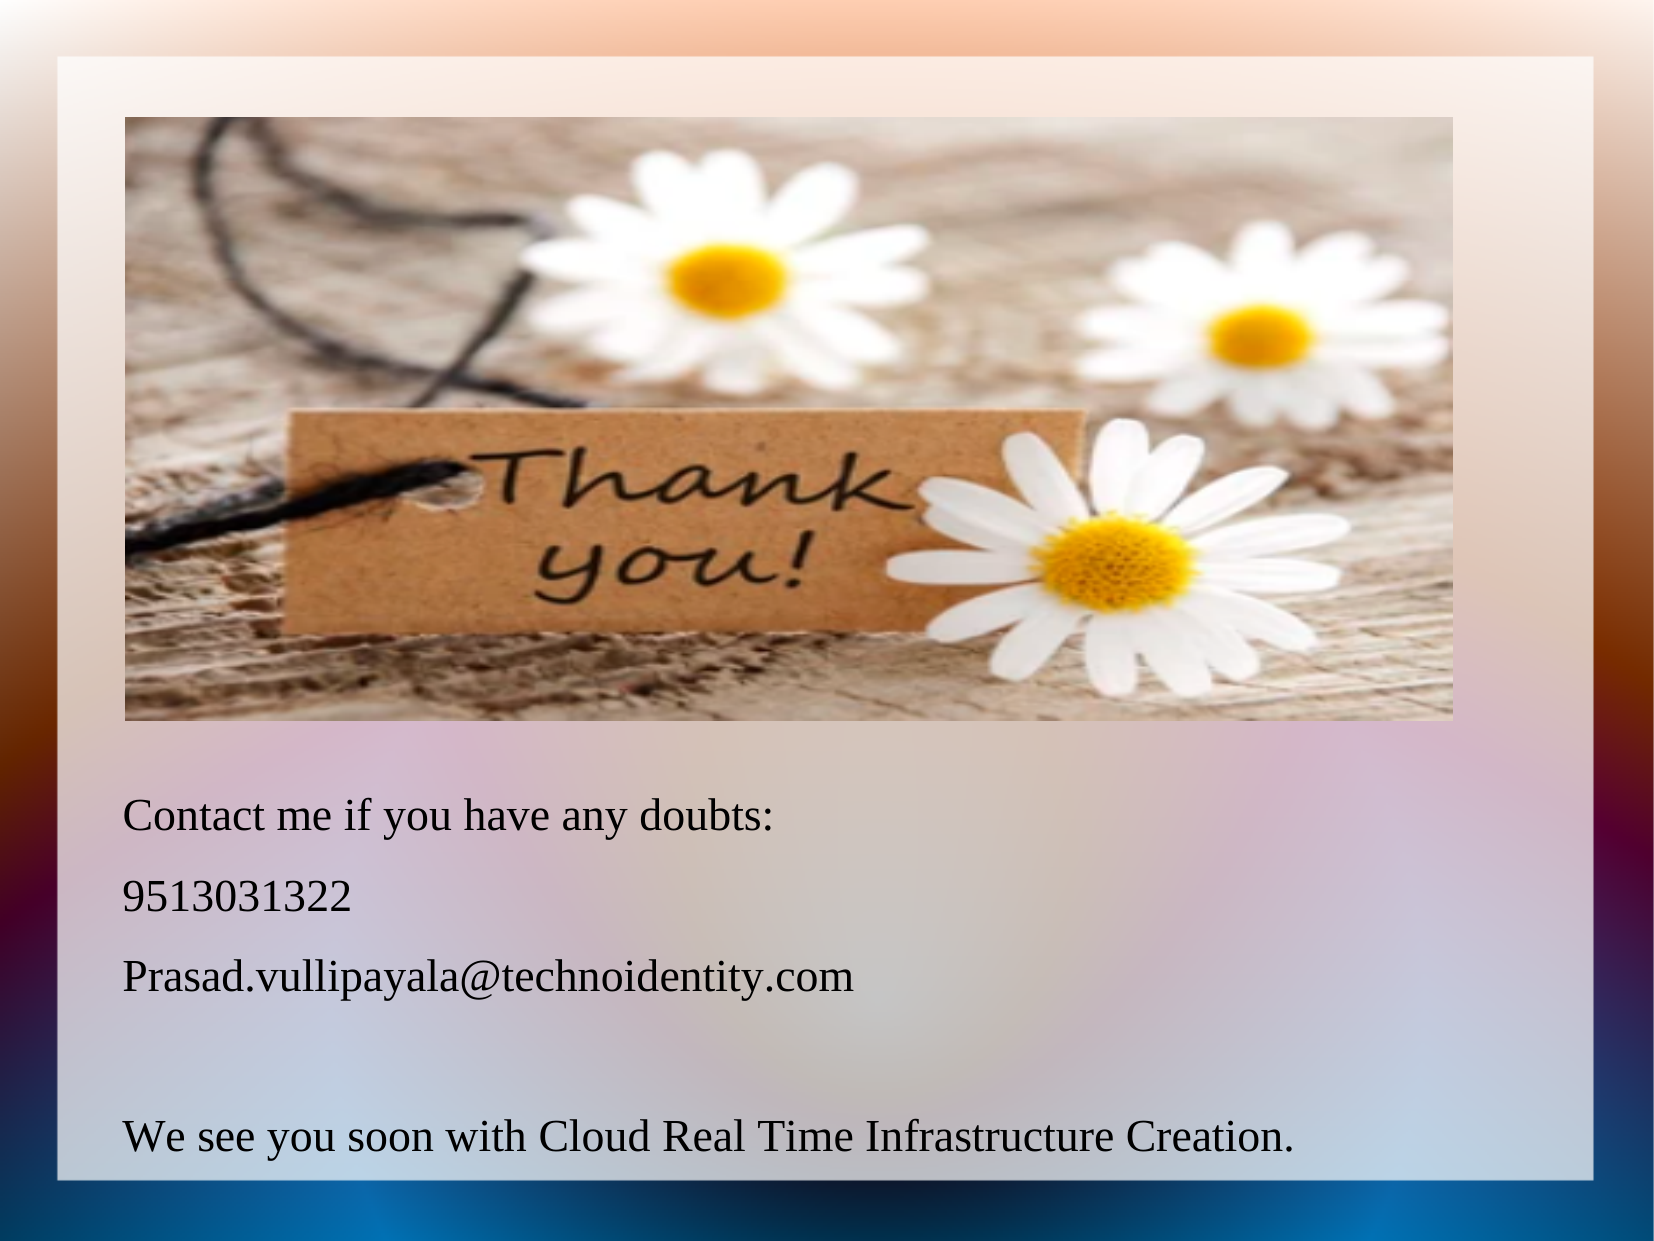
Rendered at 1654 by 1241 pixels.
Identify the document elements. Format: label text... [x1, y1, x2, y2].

list Contact me if you have any doubts: 9513031322 Prasad.vullipayala@technoidentity.com We see you soon with Cloud Real Time Infrastructure Creation. [47, 68, 1584, 1241]
picture [125, 117, 1453, 721]
picture [0, 0, 1654, 1241]
